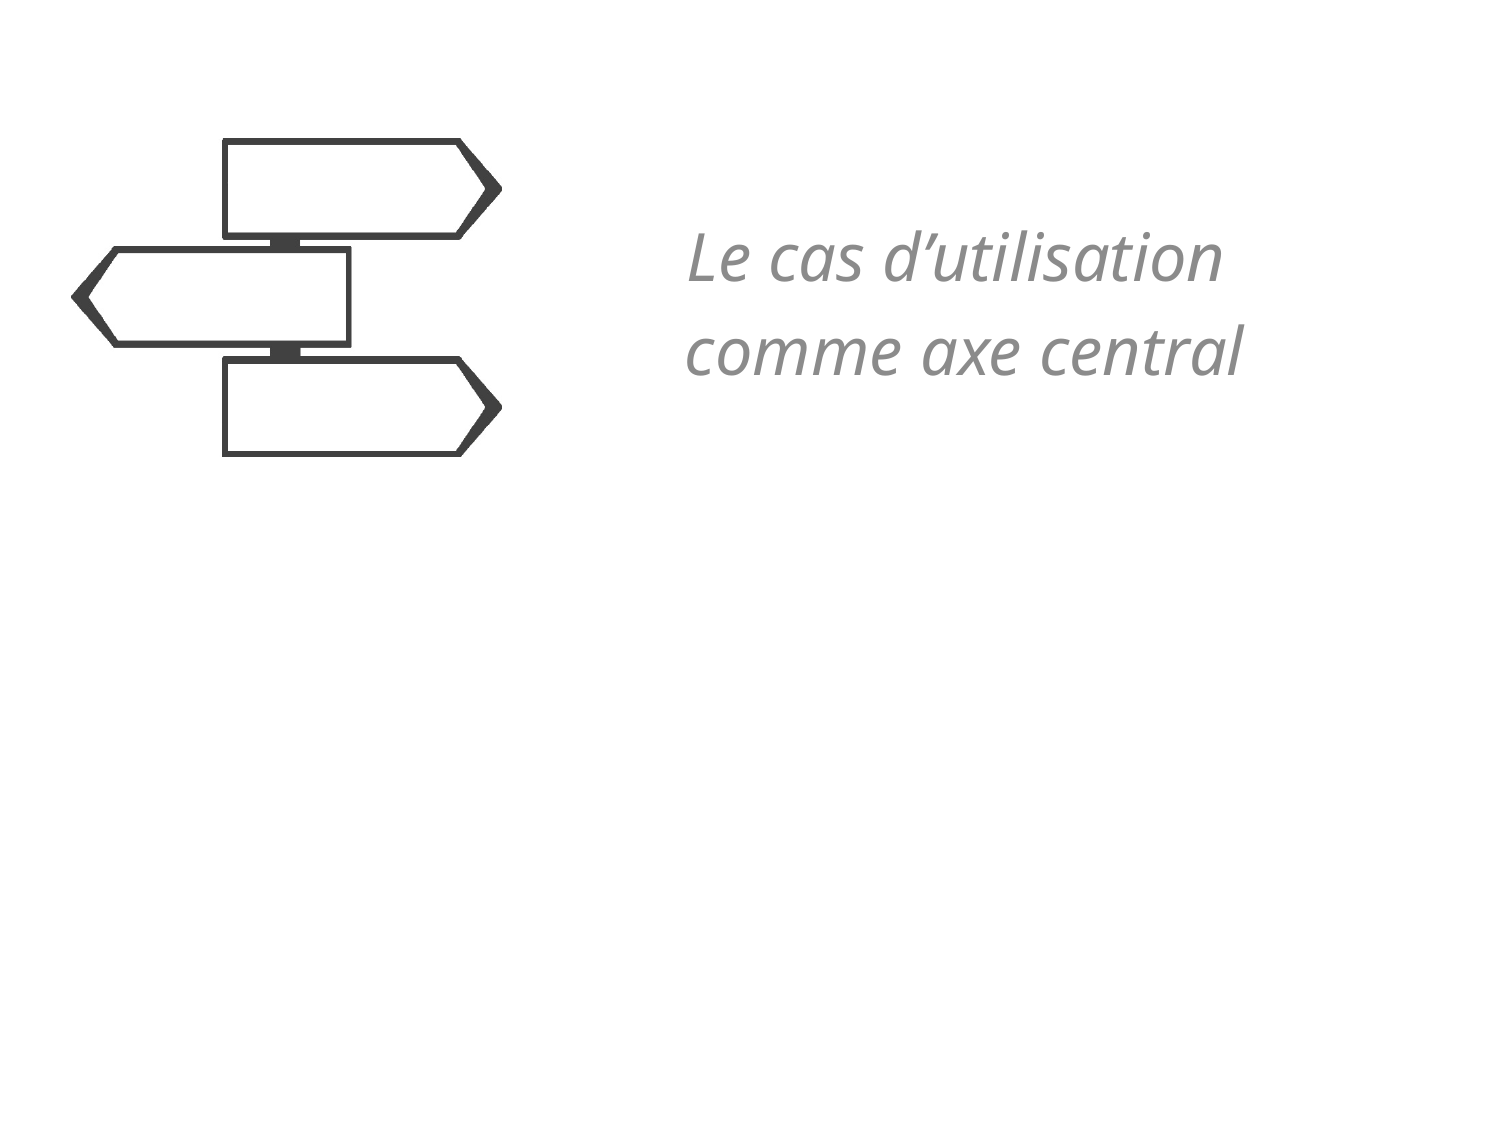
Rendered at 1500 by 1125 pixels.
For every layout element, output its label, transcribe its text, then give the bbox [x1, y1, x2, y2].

picture [71, 138, 502, 457]
text_box Le cas d’utilisation comme axe central [506, 66, 1424, 538]
